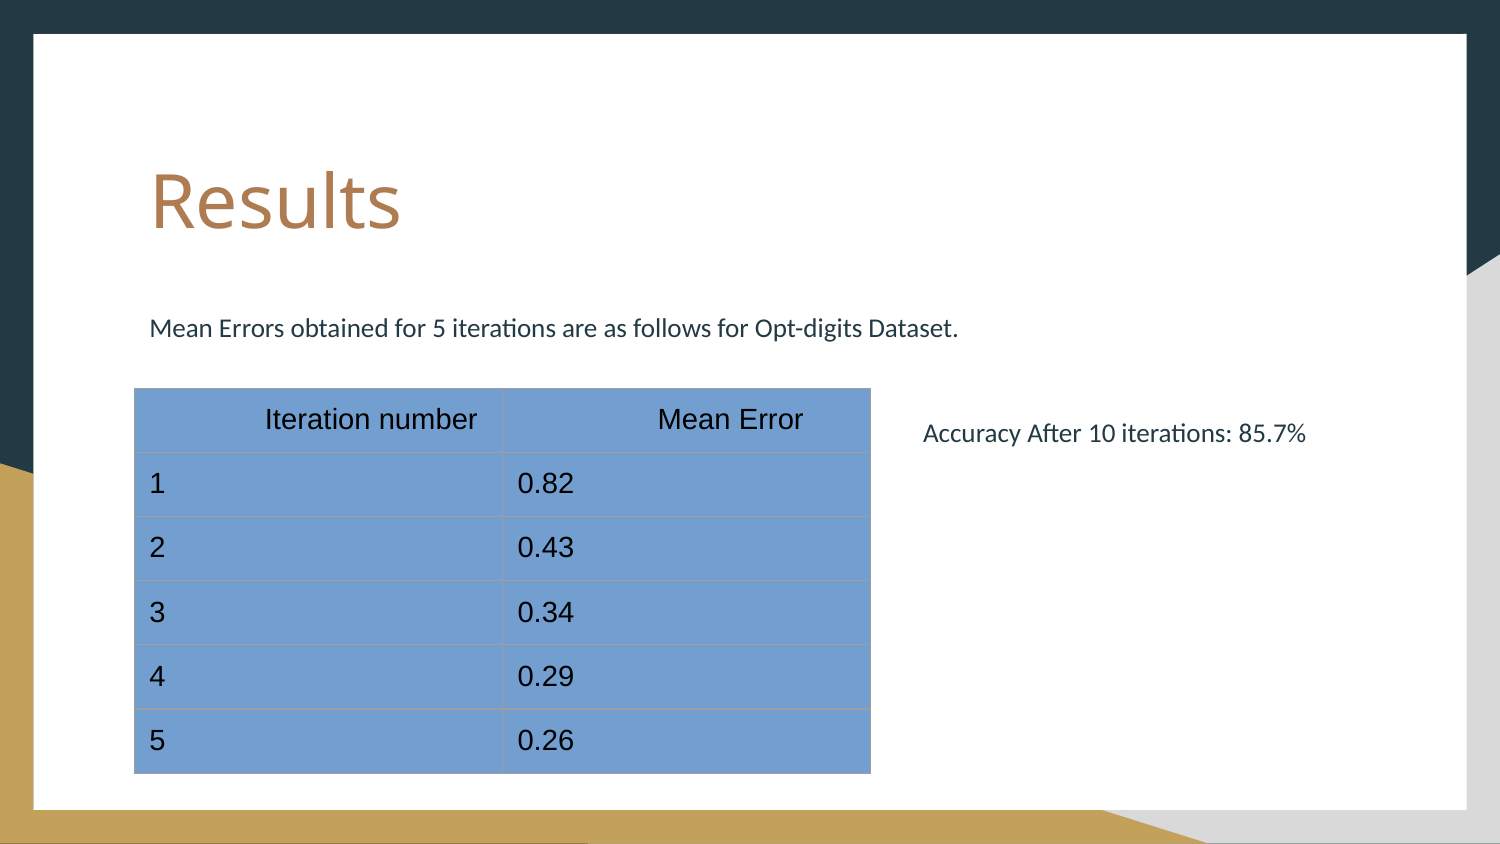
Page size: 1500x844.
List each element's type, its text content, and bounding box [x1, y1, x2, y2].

text_box Accuracy After 10 iterations: 85.7% [908, 395, 1336, 723]
table_cell 3 [135, 581, 502, 644]
table_header Mean Error [503, 389, 870, 452]
table_cell 4 [135, 645, 502, 708]
table_cell 5 [135, 710, 502, 773]
table_cell 0.29 [503, 645, 870, 708]
list Mean Errors obtained for 5 iterations are as follows for Opt-digits Dataset. [134, 295, 1366, 790]
table_cell 2 [135, 517, 502, 580]
table_cell 0.43 [503, 517, 870, 580]
title Results [134, 138, 1366, 295]
table_cell 1 [135, 453, 502, 516]
table_cell 0.26 [503, 710, 870, 773]
table_cell 0.82 [503, 453, 870, 516]
table_header Iteration number [135, 389, 502, 452]
table_cell 0.34 [503, 581, 870, 644]
